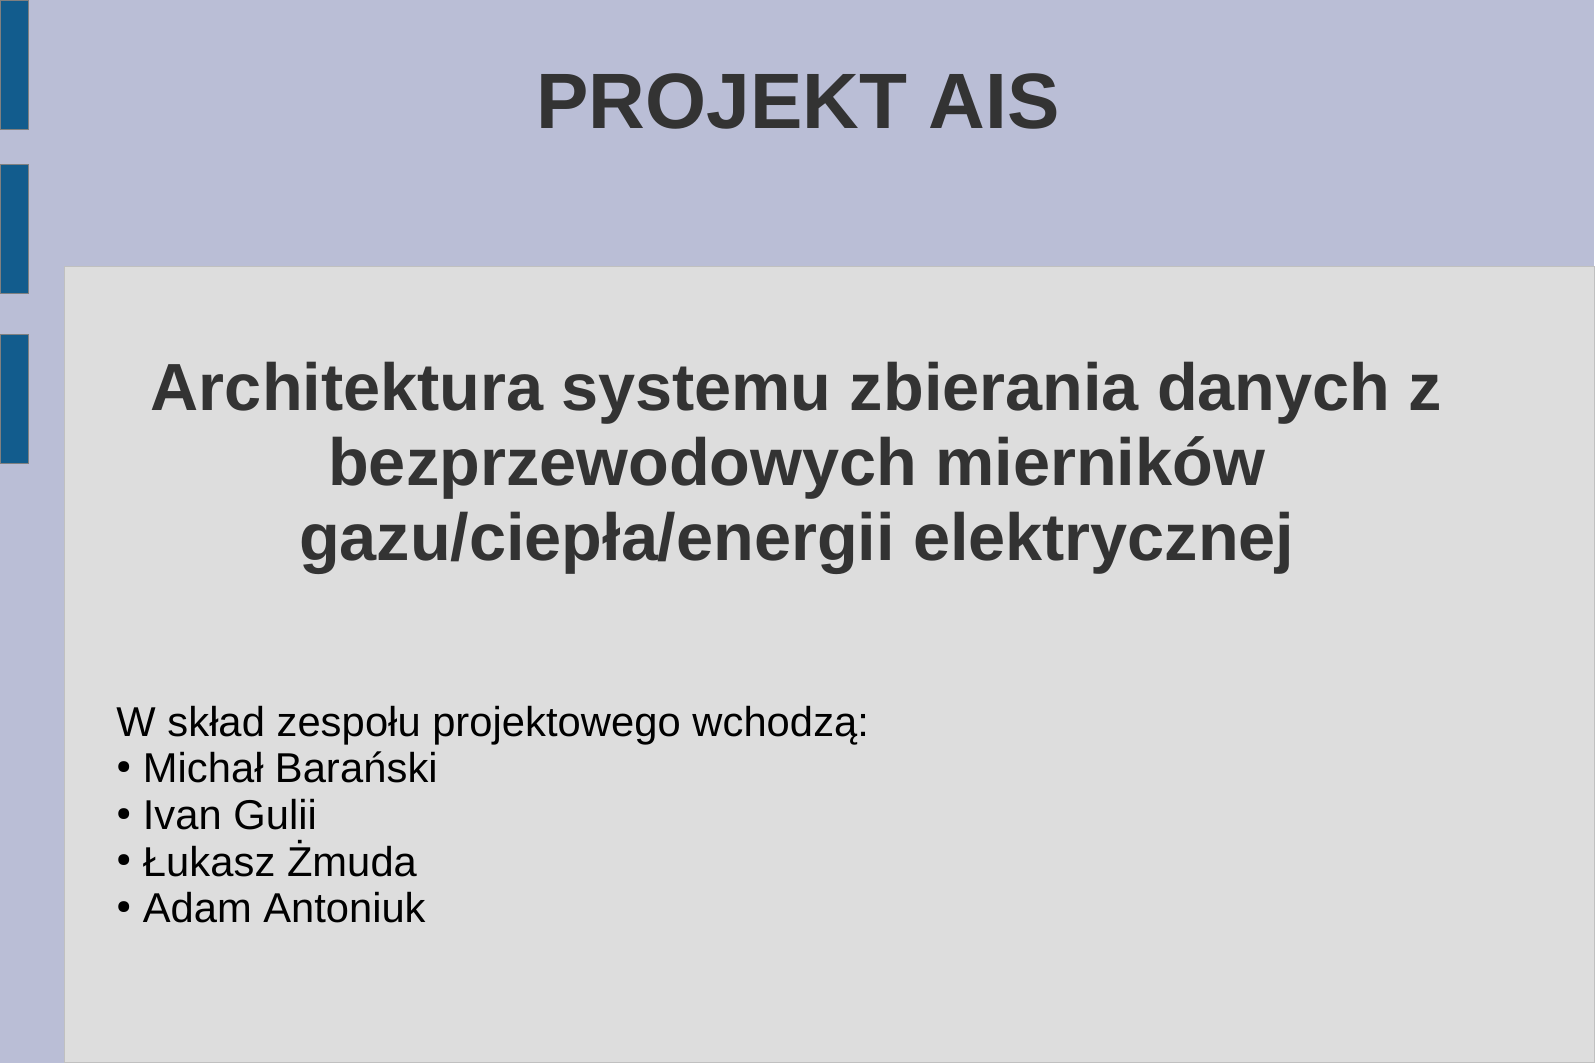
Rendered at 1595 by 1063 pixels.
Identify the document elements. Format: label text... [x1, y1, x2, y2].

title PROJEKT AIS [117, 13, 1479, 191]
title Architektura systemu zbierania danych z bezprzewodowych mierników gazu/ciepła/energii elektrycznej [116, 349, 1479, 575]
subtitle W skład zespołu projektowego wchodzą: Michał Barański Ivan Gulii Łukasz Żmuda Adam Antoniuk [116, 637, 1479, 993]
